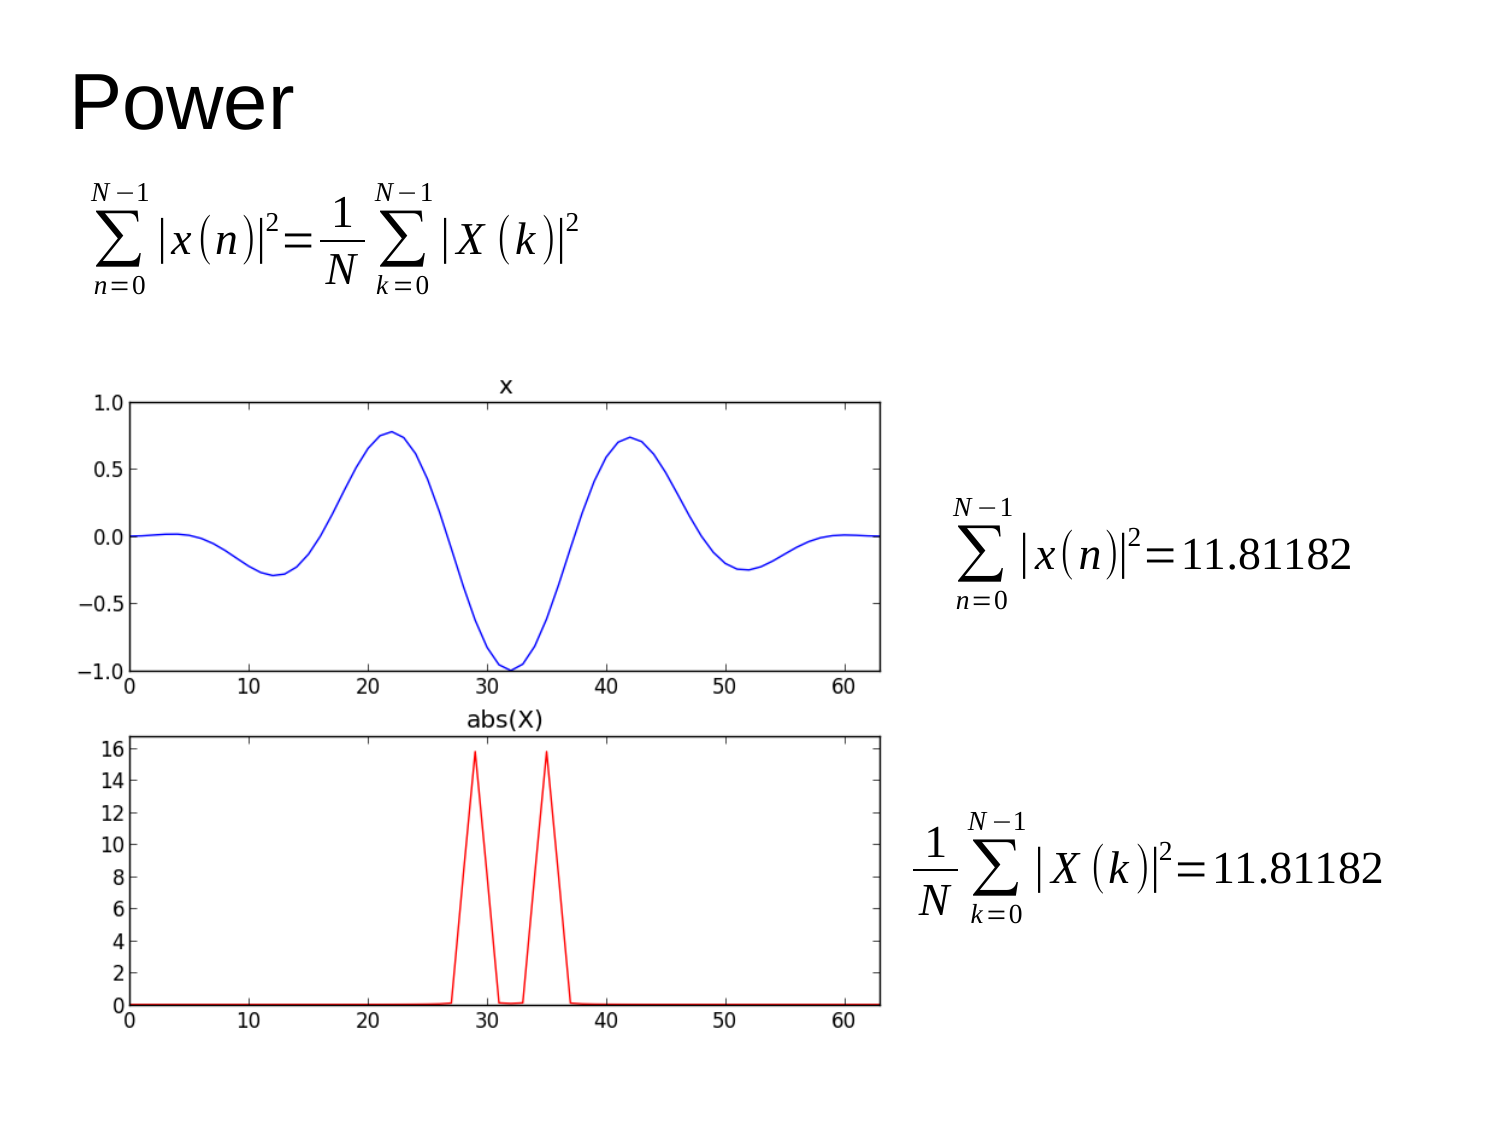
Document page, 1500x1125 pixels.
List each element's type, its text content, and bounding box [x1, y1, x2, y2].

picture [9, 327, 976, 1081]
title Power [69, 27, 1420, 178]
chart [945, 491, 1355, 616]
chart [905, 806, 1386, 931]
chart [82, 176, 586, 300]
